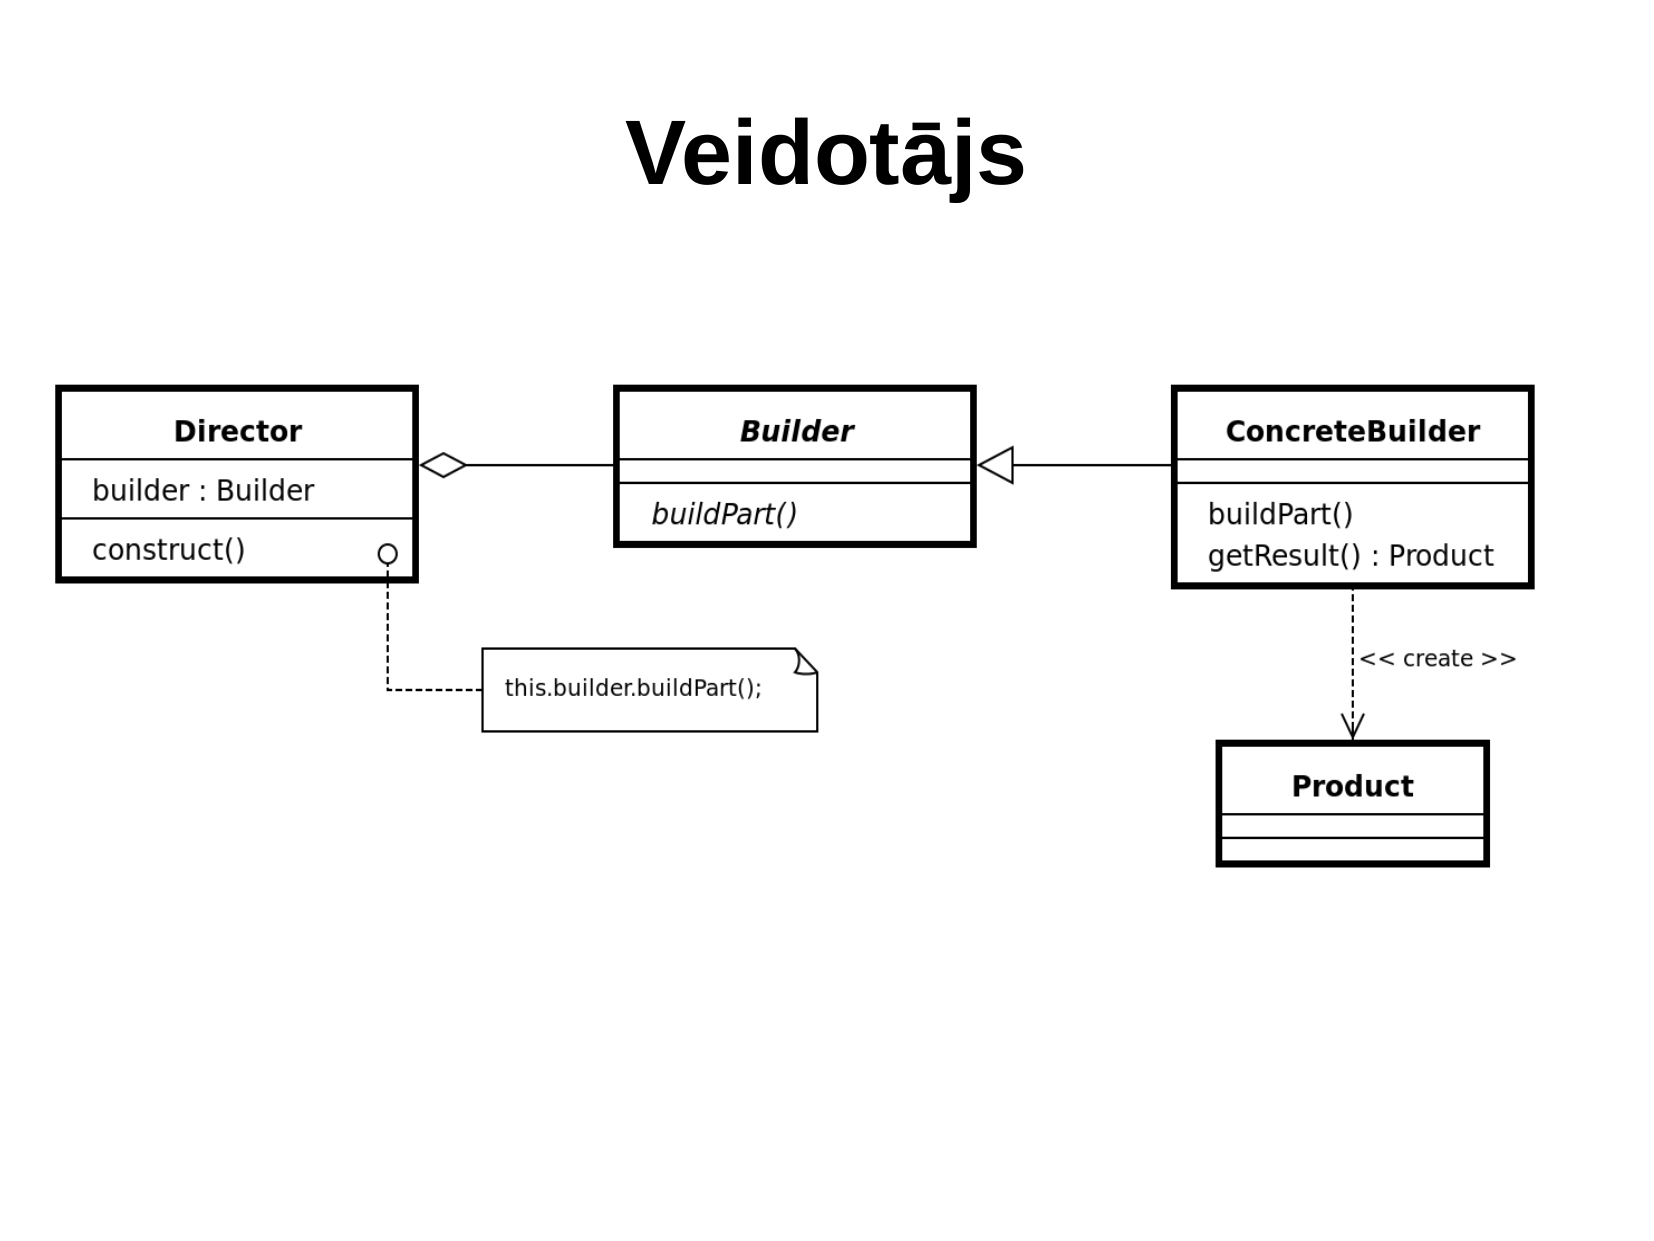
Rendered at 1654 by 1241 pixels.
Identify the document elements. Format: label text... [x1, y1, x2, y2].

picture [14, 341, 1576, 909]
title Veidotājs [82, 49, 1571, 257]
